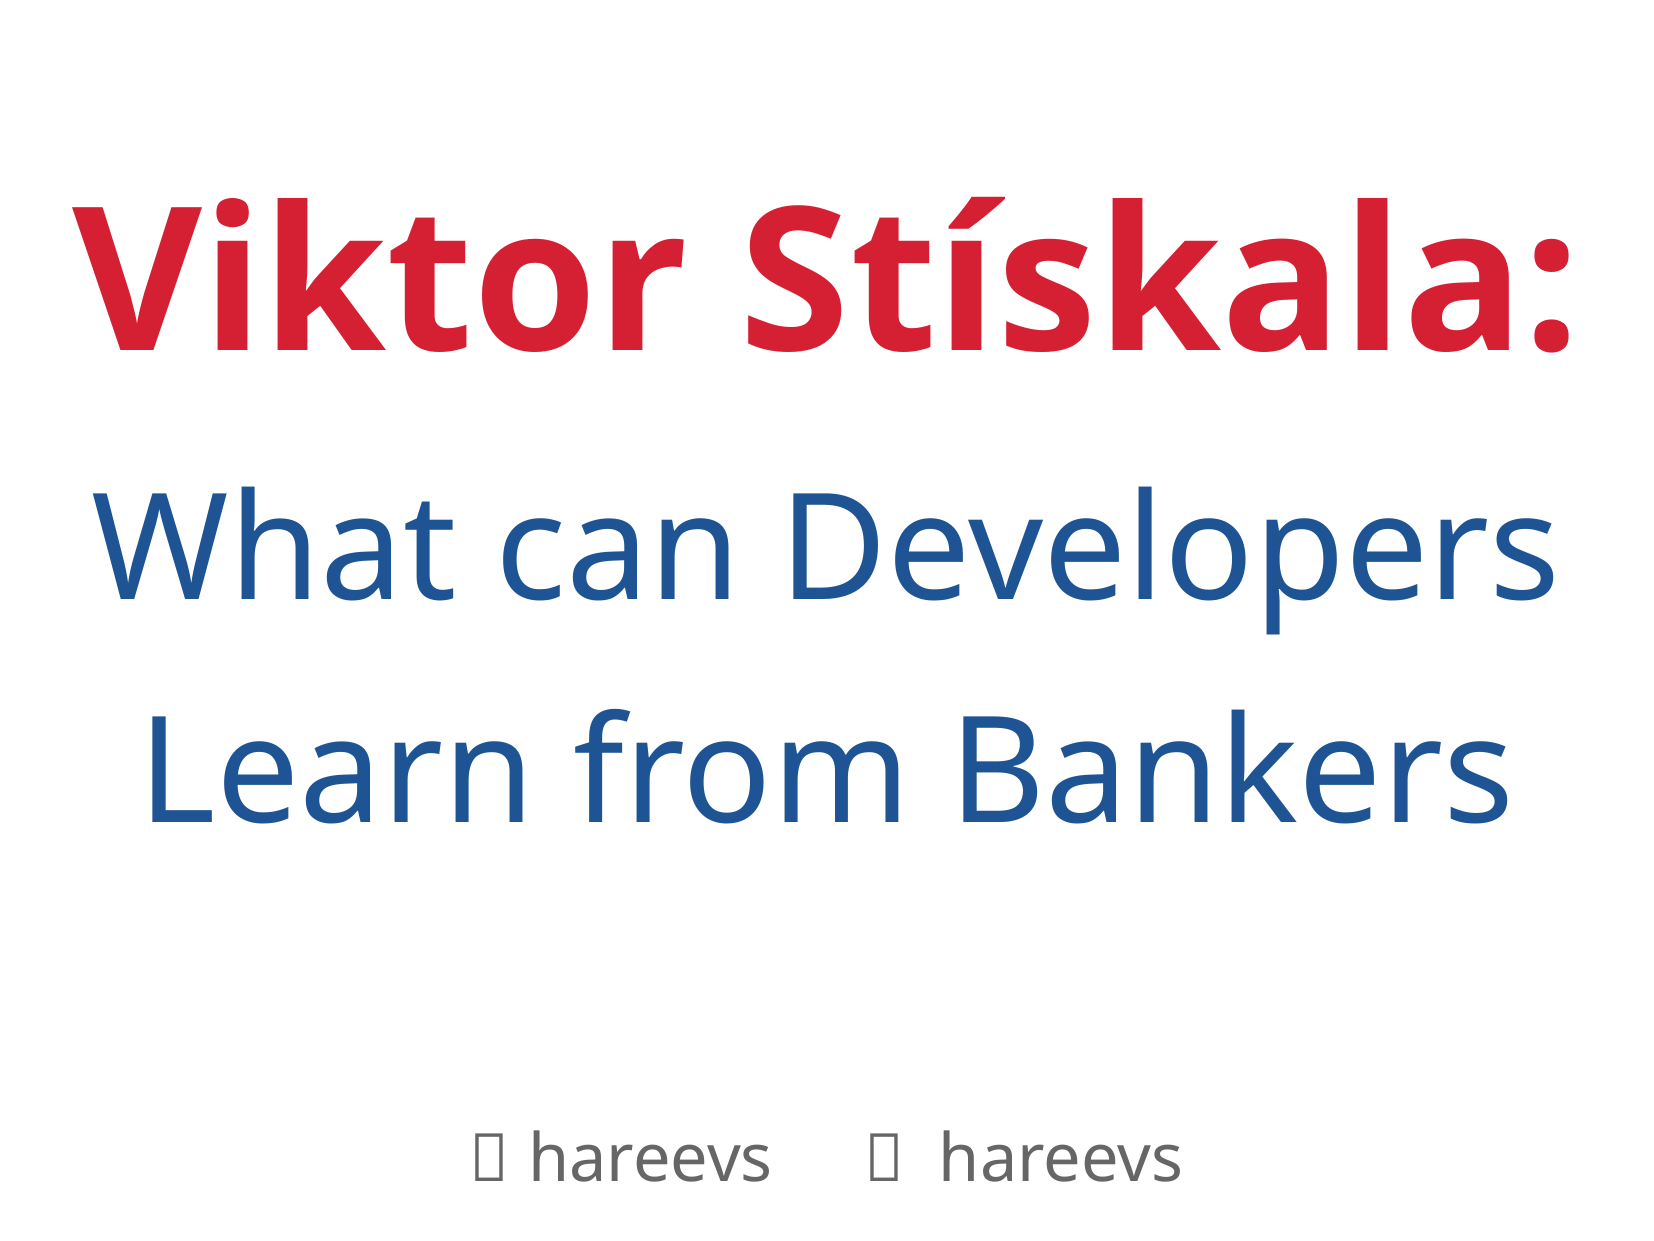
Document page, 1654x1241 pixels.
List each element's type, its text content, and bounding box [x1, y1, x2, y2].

list What can Developers Learn from Bankers [82, 442, 1571, 1061]
list  hareevs  hareevs [82, 1110, 1571, 1231]
title Viktor Stískala: [0, 104, 1654, 442]
